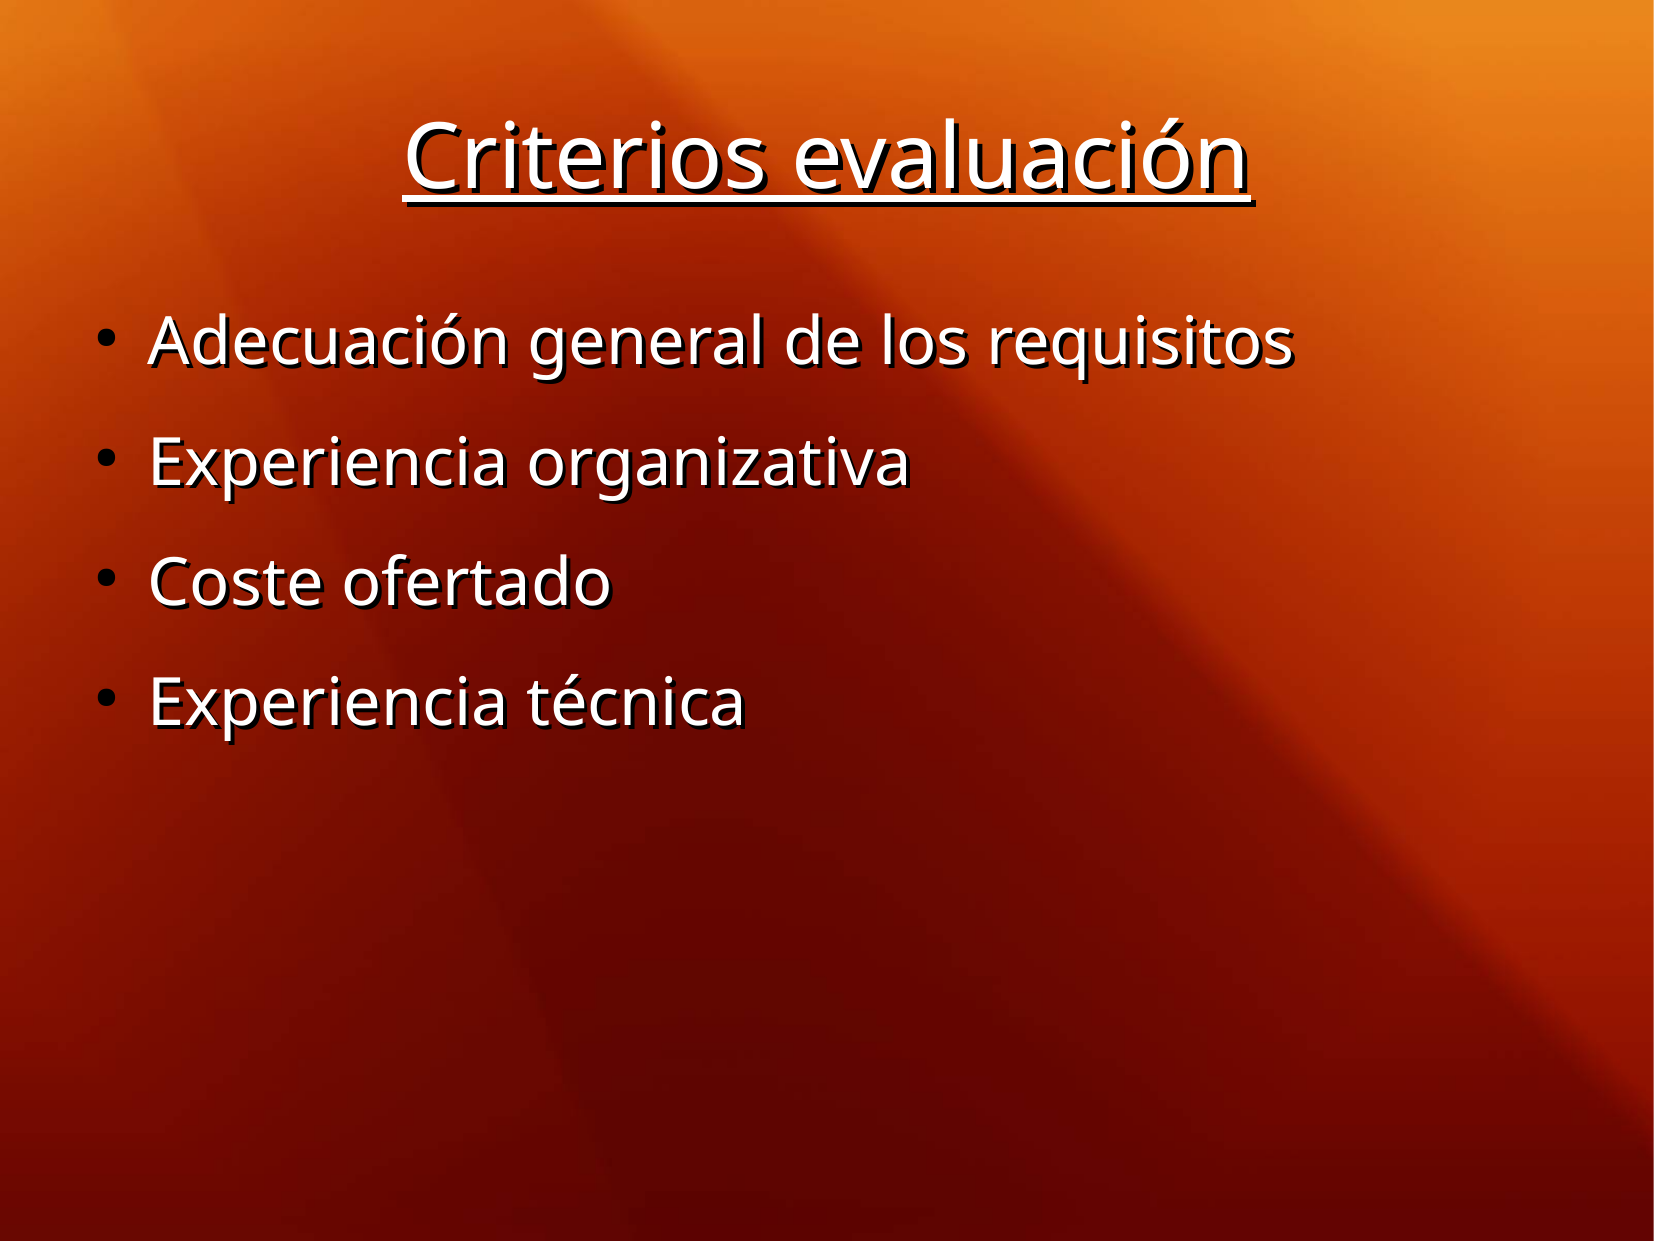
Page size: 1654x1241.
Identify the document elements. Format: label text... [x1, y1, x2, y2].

picture [0, 0, 1654, 1241]
title Criterios evaluación [82, 49, 1571, 257]
list Adecuación general de los requisitos Experiencia organizativa Coste ofertado Experiencia técnica [76, 293, 1595, 680]
